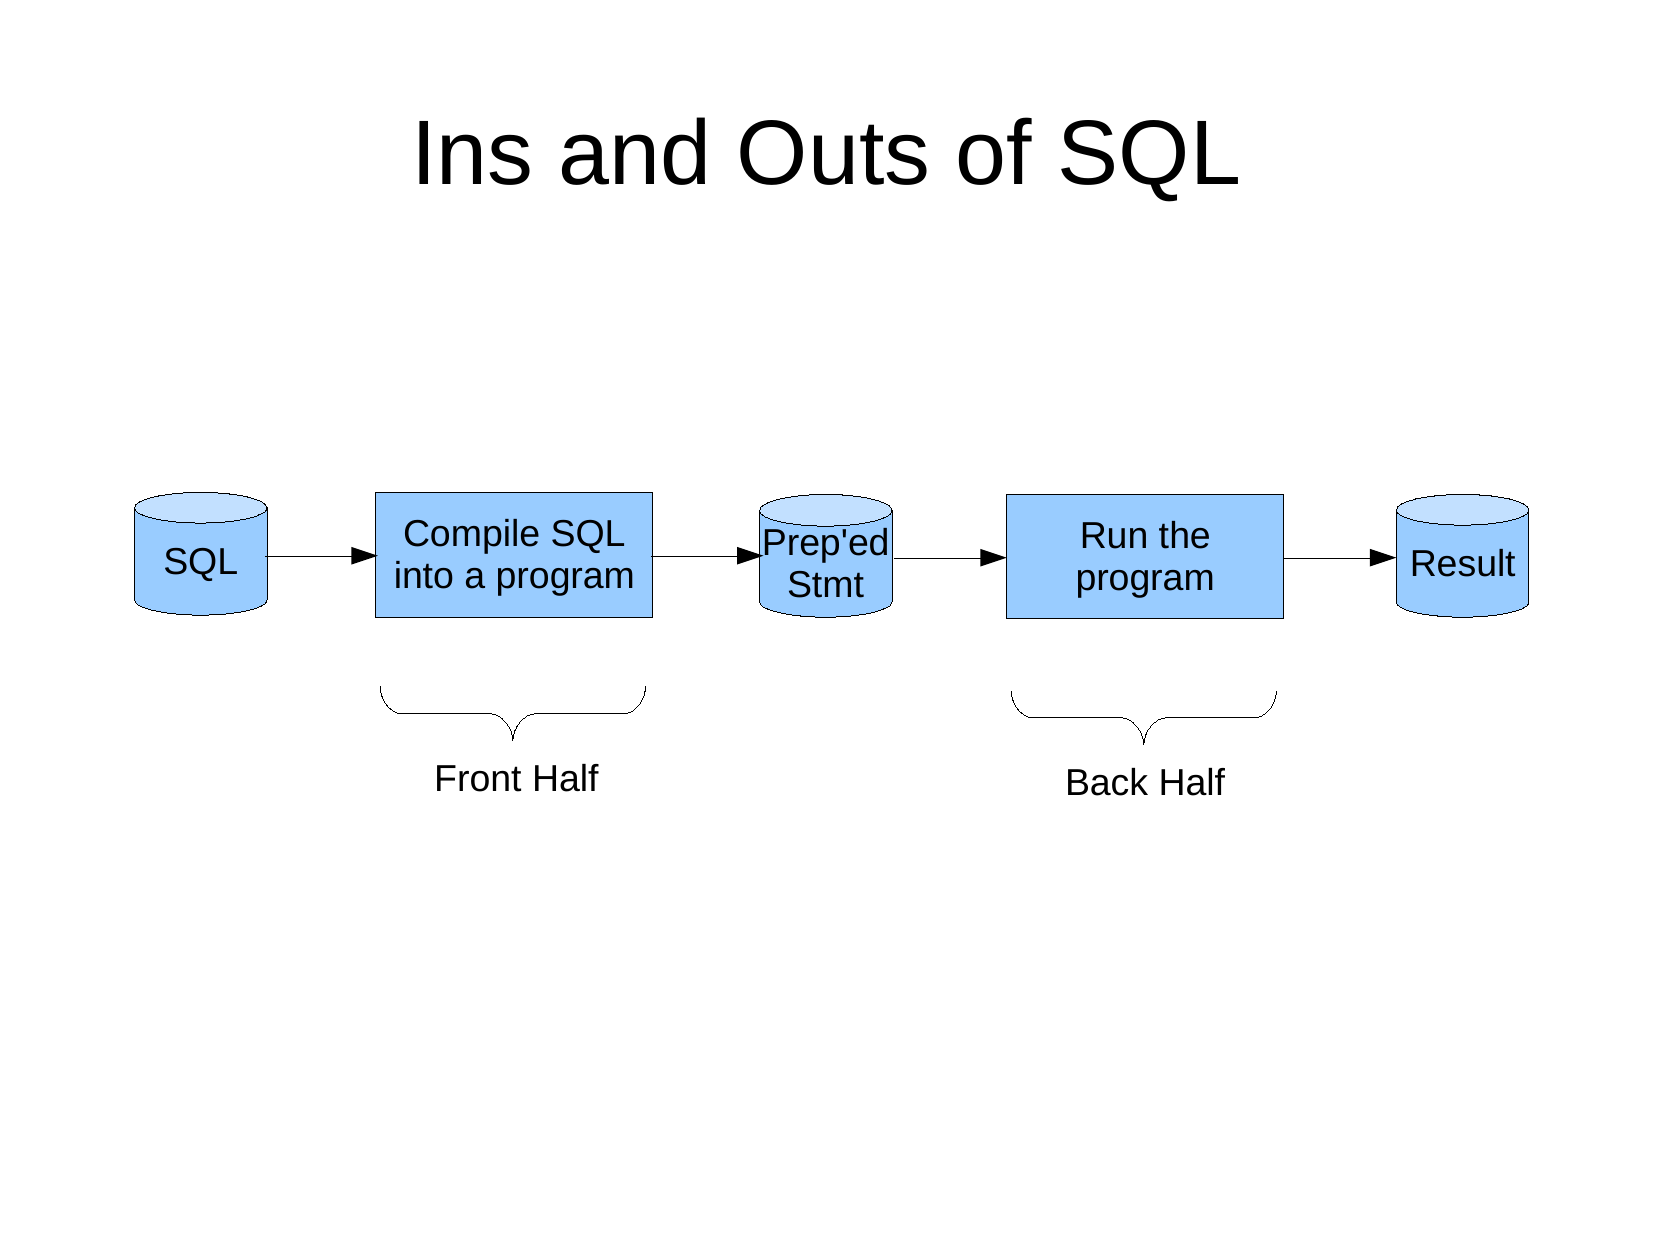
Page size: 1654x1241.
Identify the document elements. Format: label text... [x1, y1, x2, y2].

text_box SQL [134, 508, 268, 616]
text_box Compile SQL into a program [375, 492, 653, 618]
text_box Back Half [1050, 753, 1241, 812]
text_box Run the program [1006, 494, 1284, 619]
text_box Result [1396, 512, 1529, 618]
text_box Front Half [419, 749, 614, 808]
title Ins and Outs of SQL [82, 49, 1571, 257]
text_box Prep'ed Stmt [759, 511, 893, 618]
